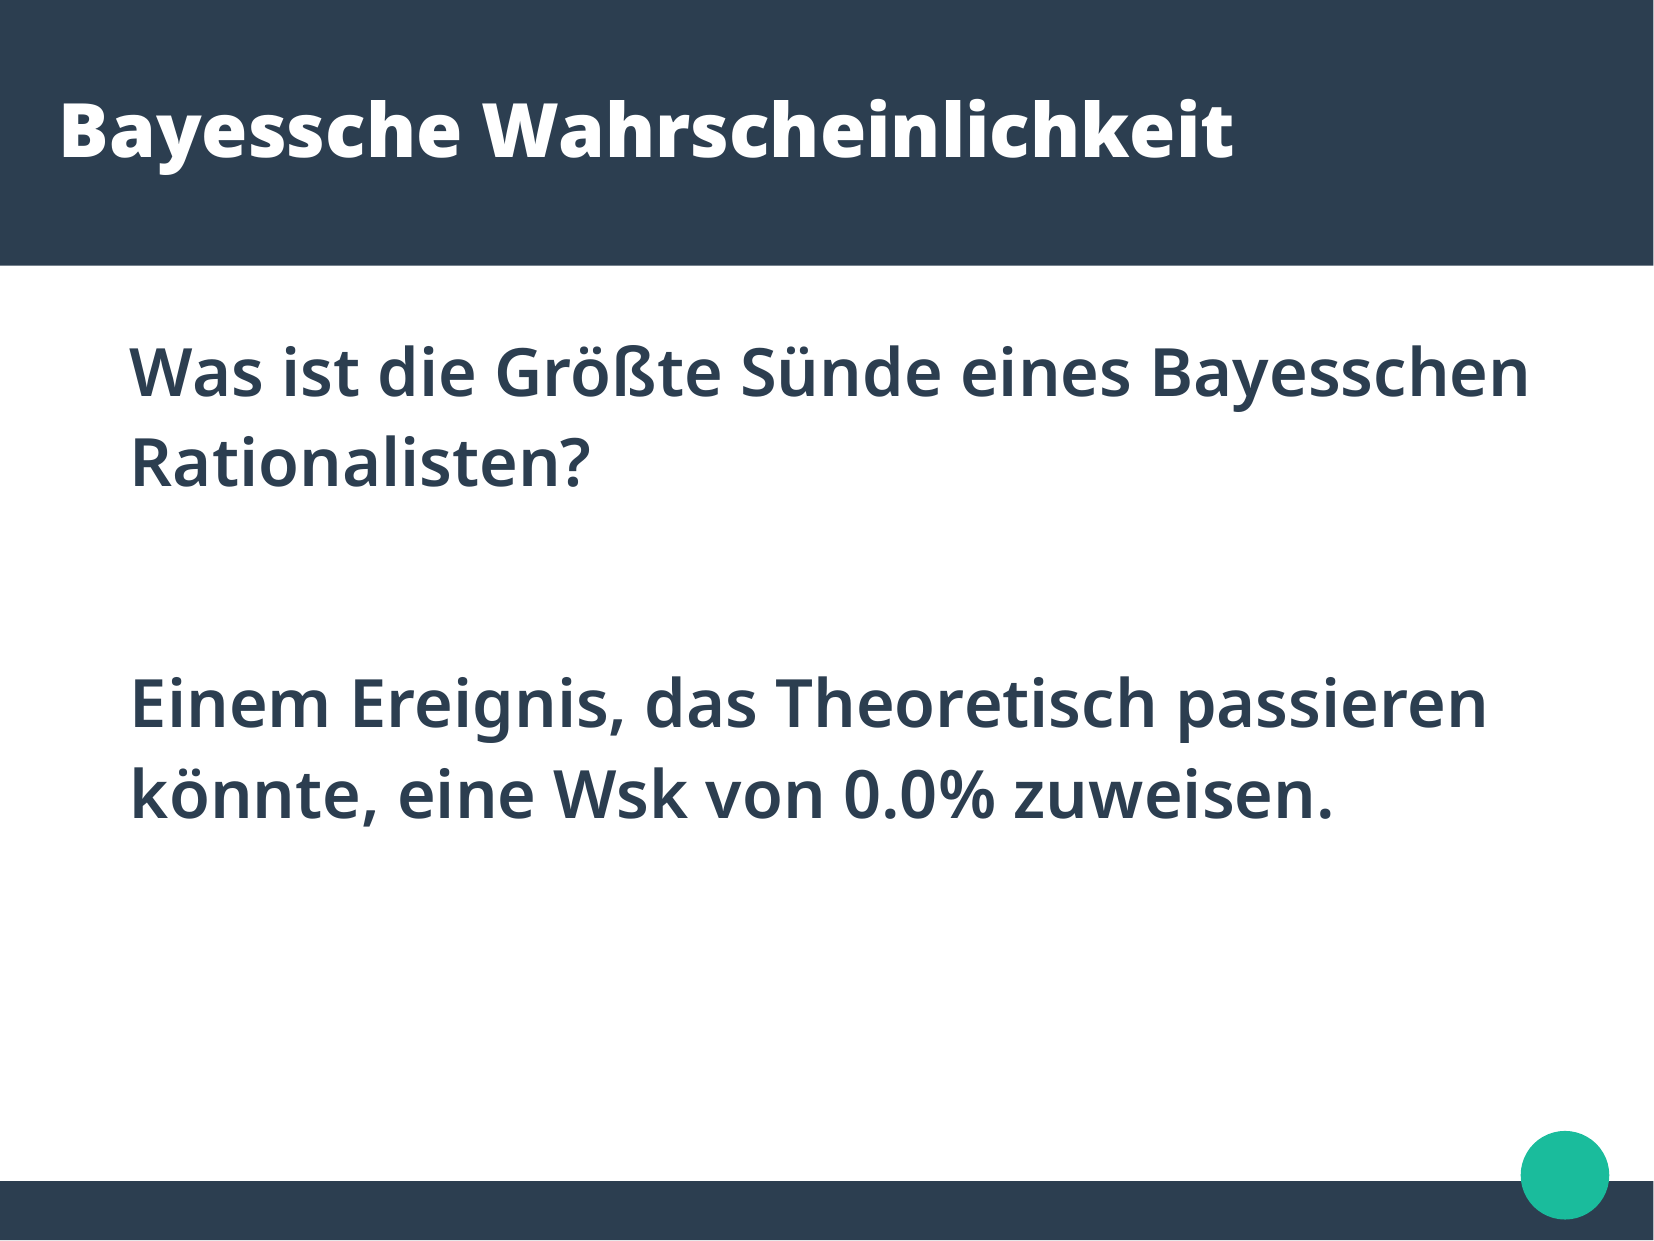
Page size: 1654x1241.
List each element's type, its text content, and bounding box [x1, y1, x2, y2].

list Was ist die Größte Sünde eines Bayesschen Rationalisten? Einem Ereignis, das Theoretisch passieren könnte, eine Wsk von 0.0% zuweisen. [59, 324, 1595, 1152]
title Bayessche Wahrscheinlichkeit [59, 49, 1595, 207]
